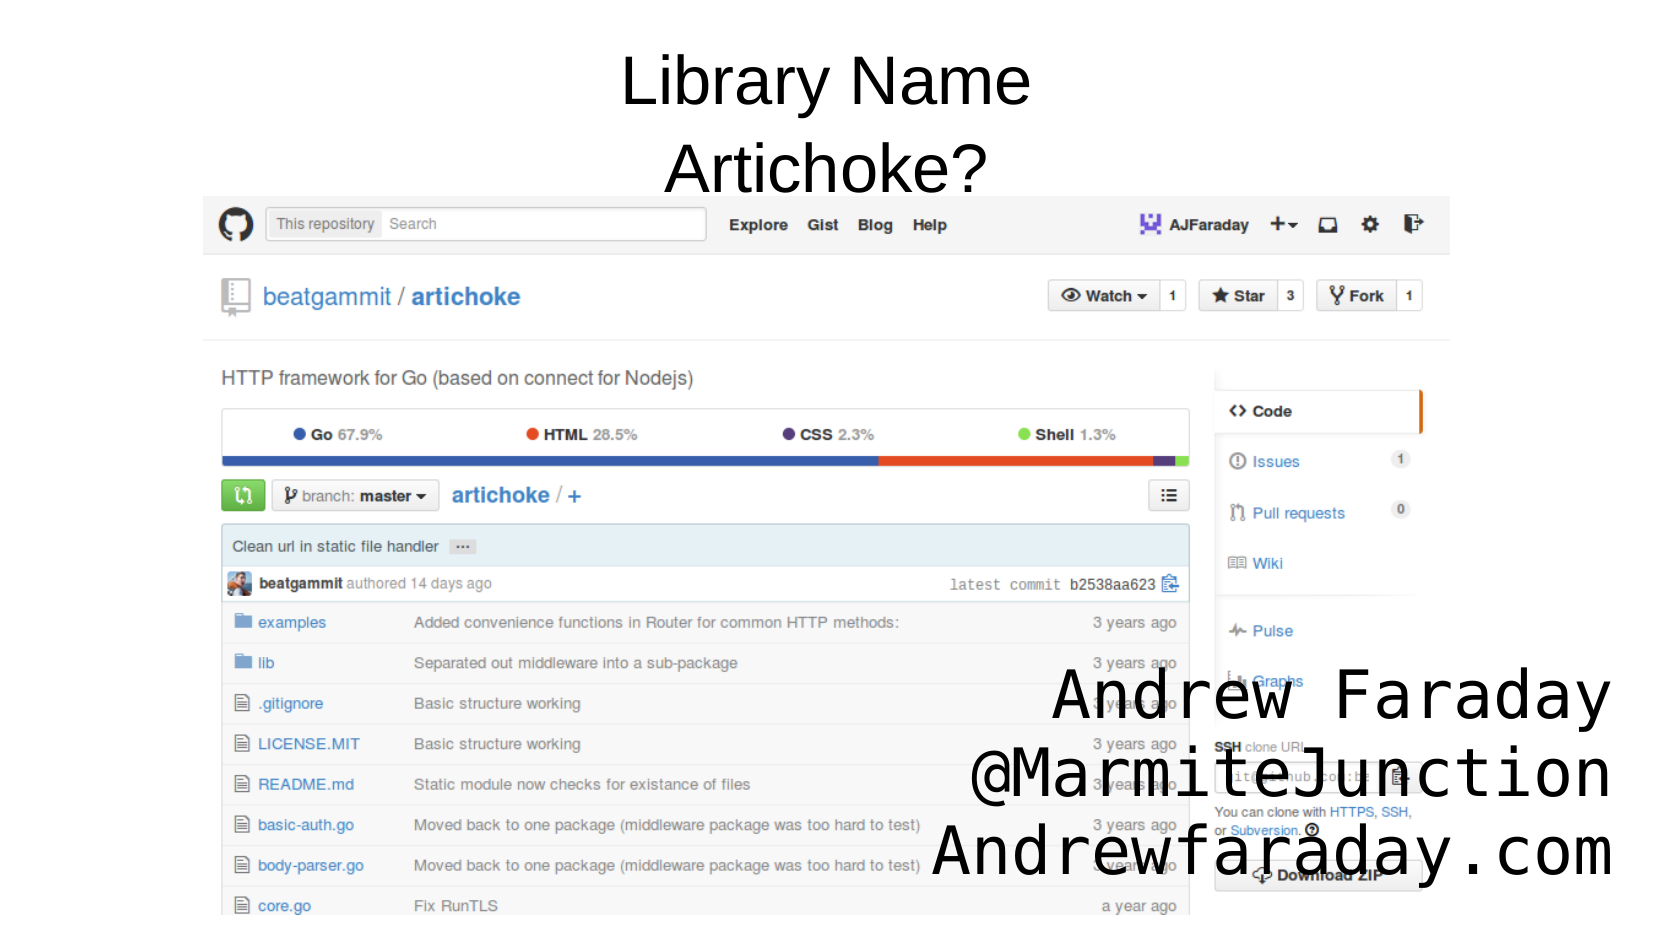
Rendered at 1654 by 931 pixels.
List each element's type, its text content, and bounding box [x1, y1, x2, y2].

text_box Andrew Faraday @MarmiteJunction Andrewfaraday.com [744, 649, 1630, 898]
title Library Name [82, 37, 1571, 124]
picture [203, 213, 1450, 915]
title Artichoke? [82, 125, 1571, 213]
